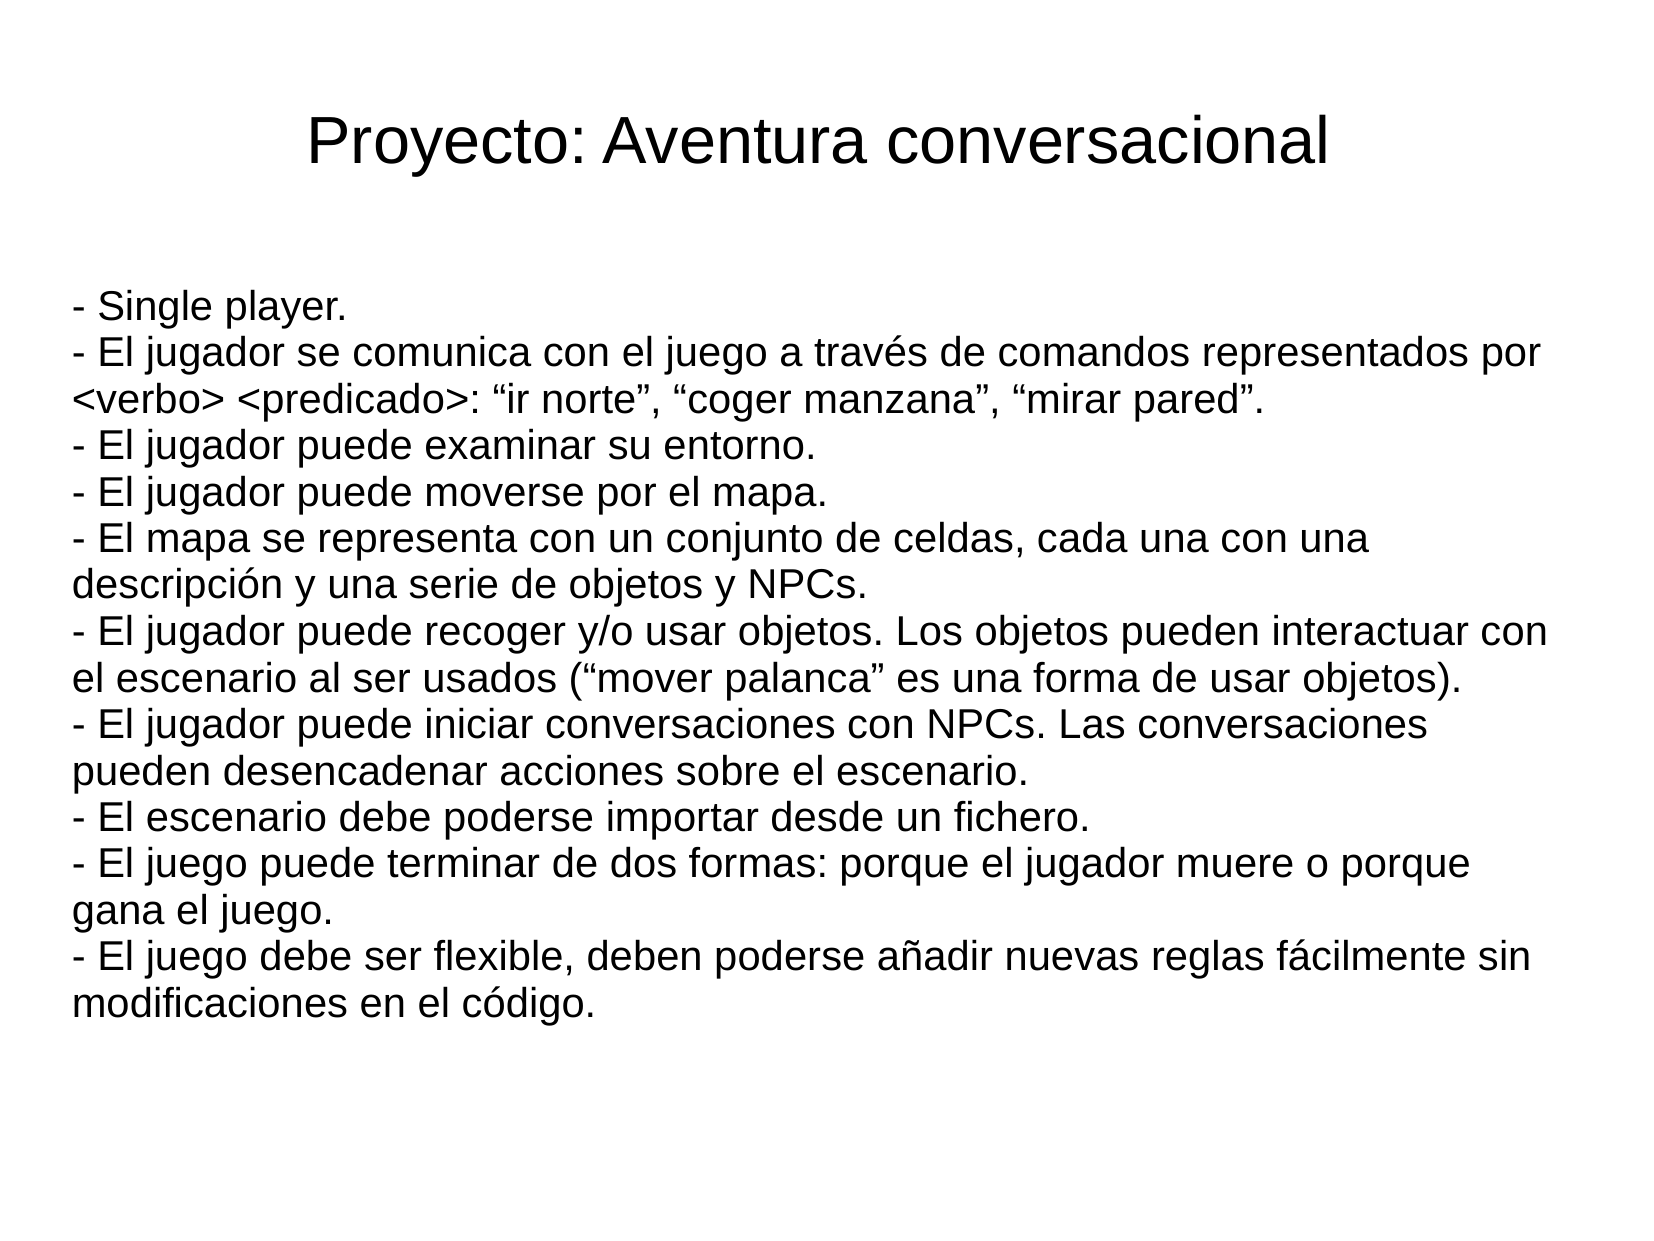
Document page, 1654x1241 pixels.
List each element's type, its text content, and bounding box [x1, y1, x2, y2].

subtitle Proyecto: Aventura conversacional [75, 40, 1564, 241]
text_box - Single player. - El jugador se comunica con el juego a través de comandos representados por <verbo> <predicado>: “ir norte”, “coger manzana”, “mirar pared”. - El jugador puede examinar su entorno. - El jugador puede moverse por el mapa. - El mapa se representa con un conjunto de celdas, cada una con una descripción y una serie de objetos y NPCs. - El jugador puede recoger y/o usar objetos. Los objetos pueden interactuar con el escenario al ser usados (“mover palanca” es una forma de usar objetos). - El jugador puede iniciar conversaciones con NPCs. Las conversaciones pueden desencadenar acciones sobre el escenario. - El escenario debe poderse importar desde un fichero. - El juego puede terminar de dos formas: porque el jugador muere o porque gana el juego. - El juego debe ser flexible, deben poderse añadir nuevas reglas fácilmente sin modificaciones en el código. [71, 278, 1561, 1031]
